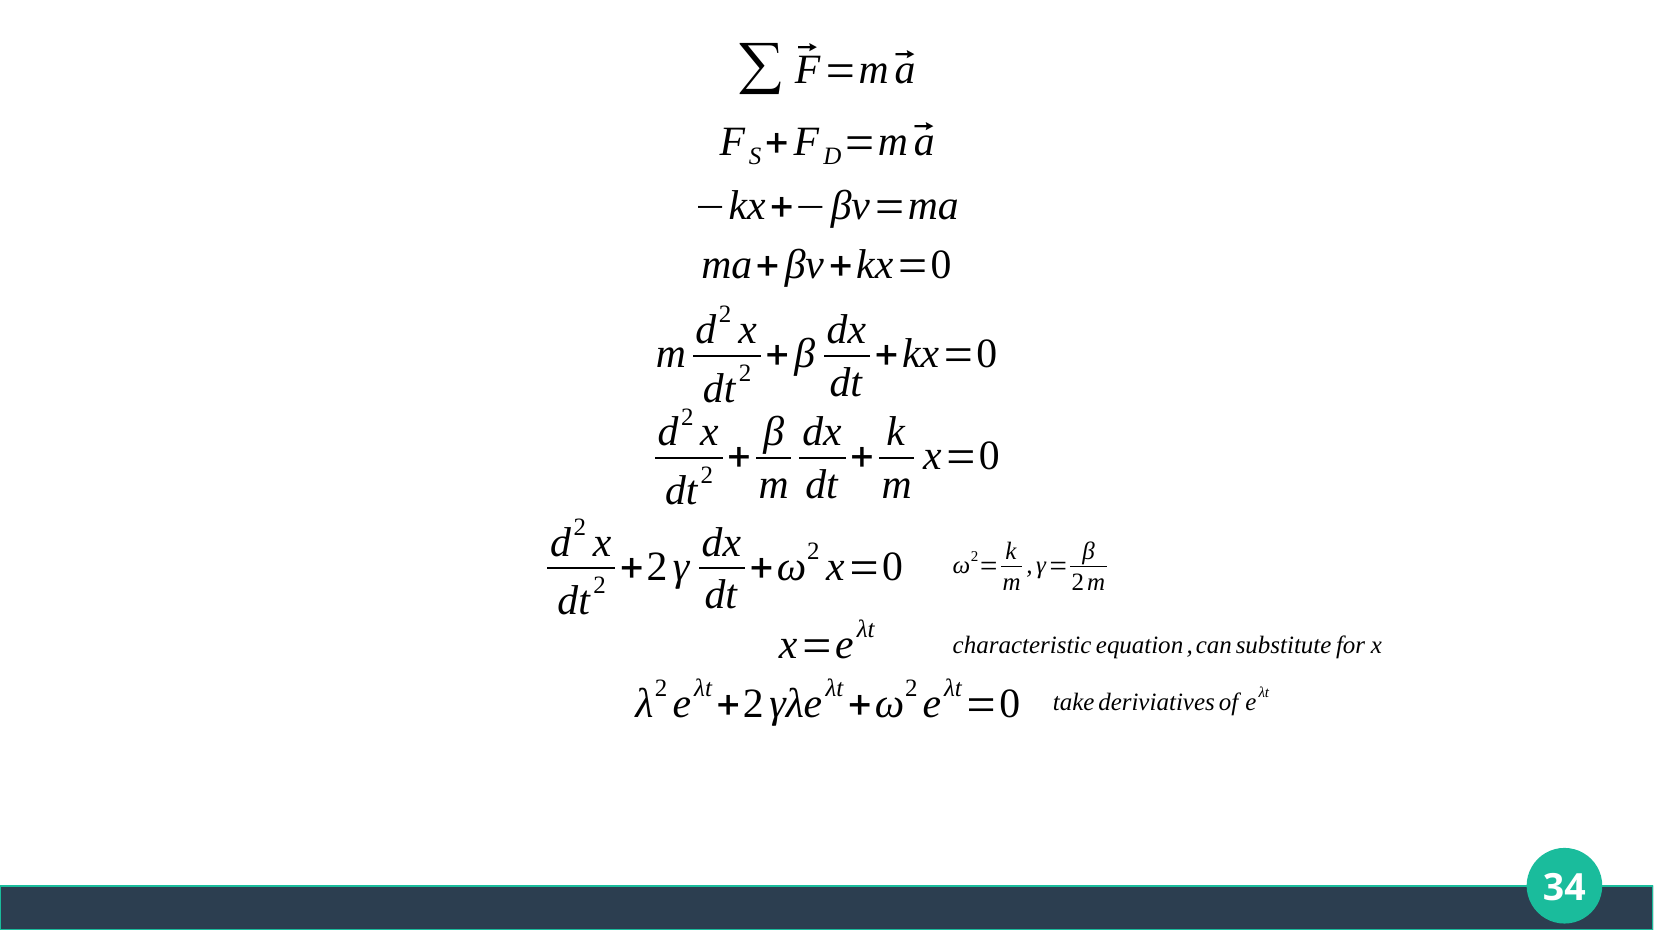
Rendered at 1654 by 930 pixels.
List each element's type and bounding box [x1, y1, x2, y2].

chart [693, 182, 960, 229]
chart [545, 300, 1001, 668]
chart [952, 631, 1383, 660]
chart [632, 674, 1021, 727]
chart [736, 40, 917, 99]
chart [717, 117, 936, 171]
chart [1052, 684, 1271, 716]
chart [952, 536, 1108, 597]
chart [700, 241, 953, 288]
